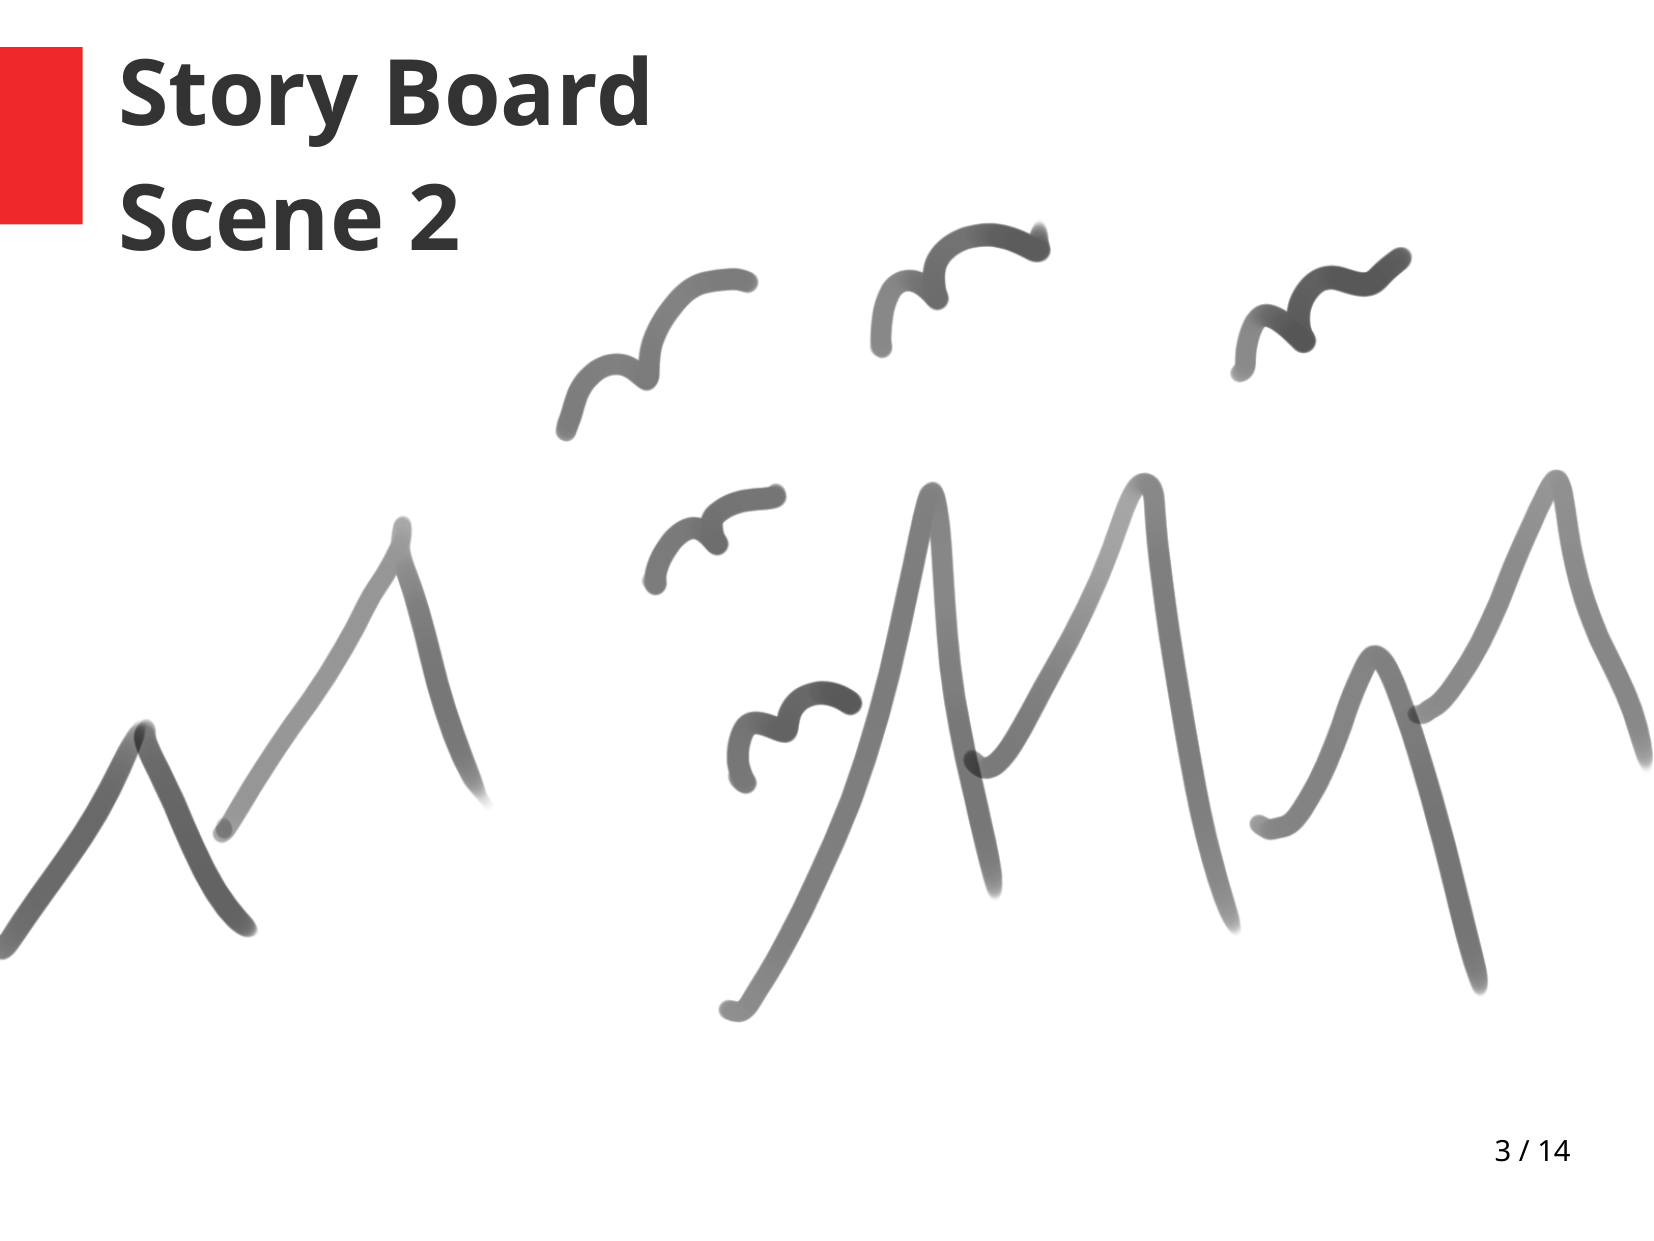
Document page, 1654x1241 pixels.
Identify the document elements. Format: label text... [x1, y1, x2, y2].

title Story Board Scene 2 [118, 28, 1571, 218]
picture [0, 218, 1654, 1023]
